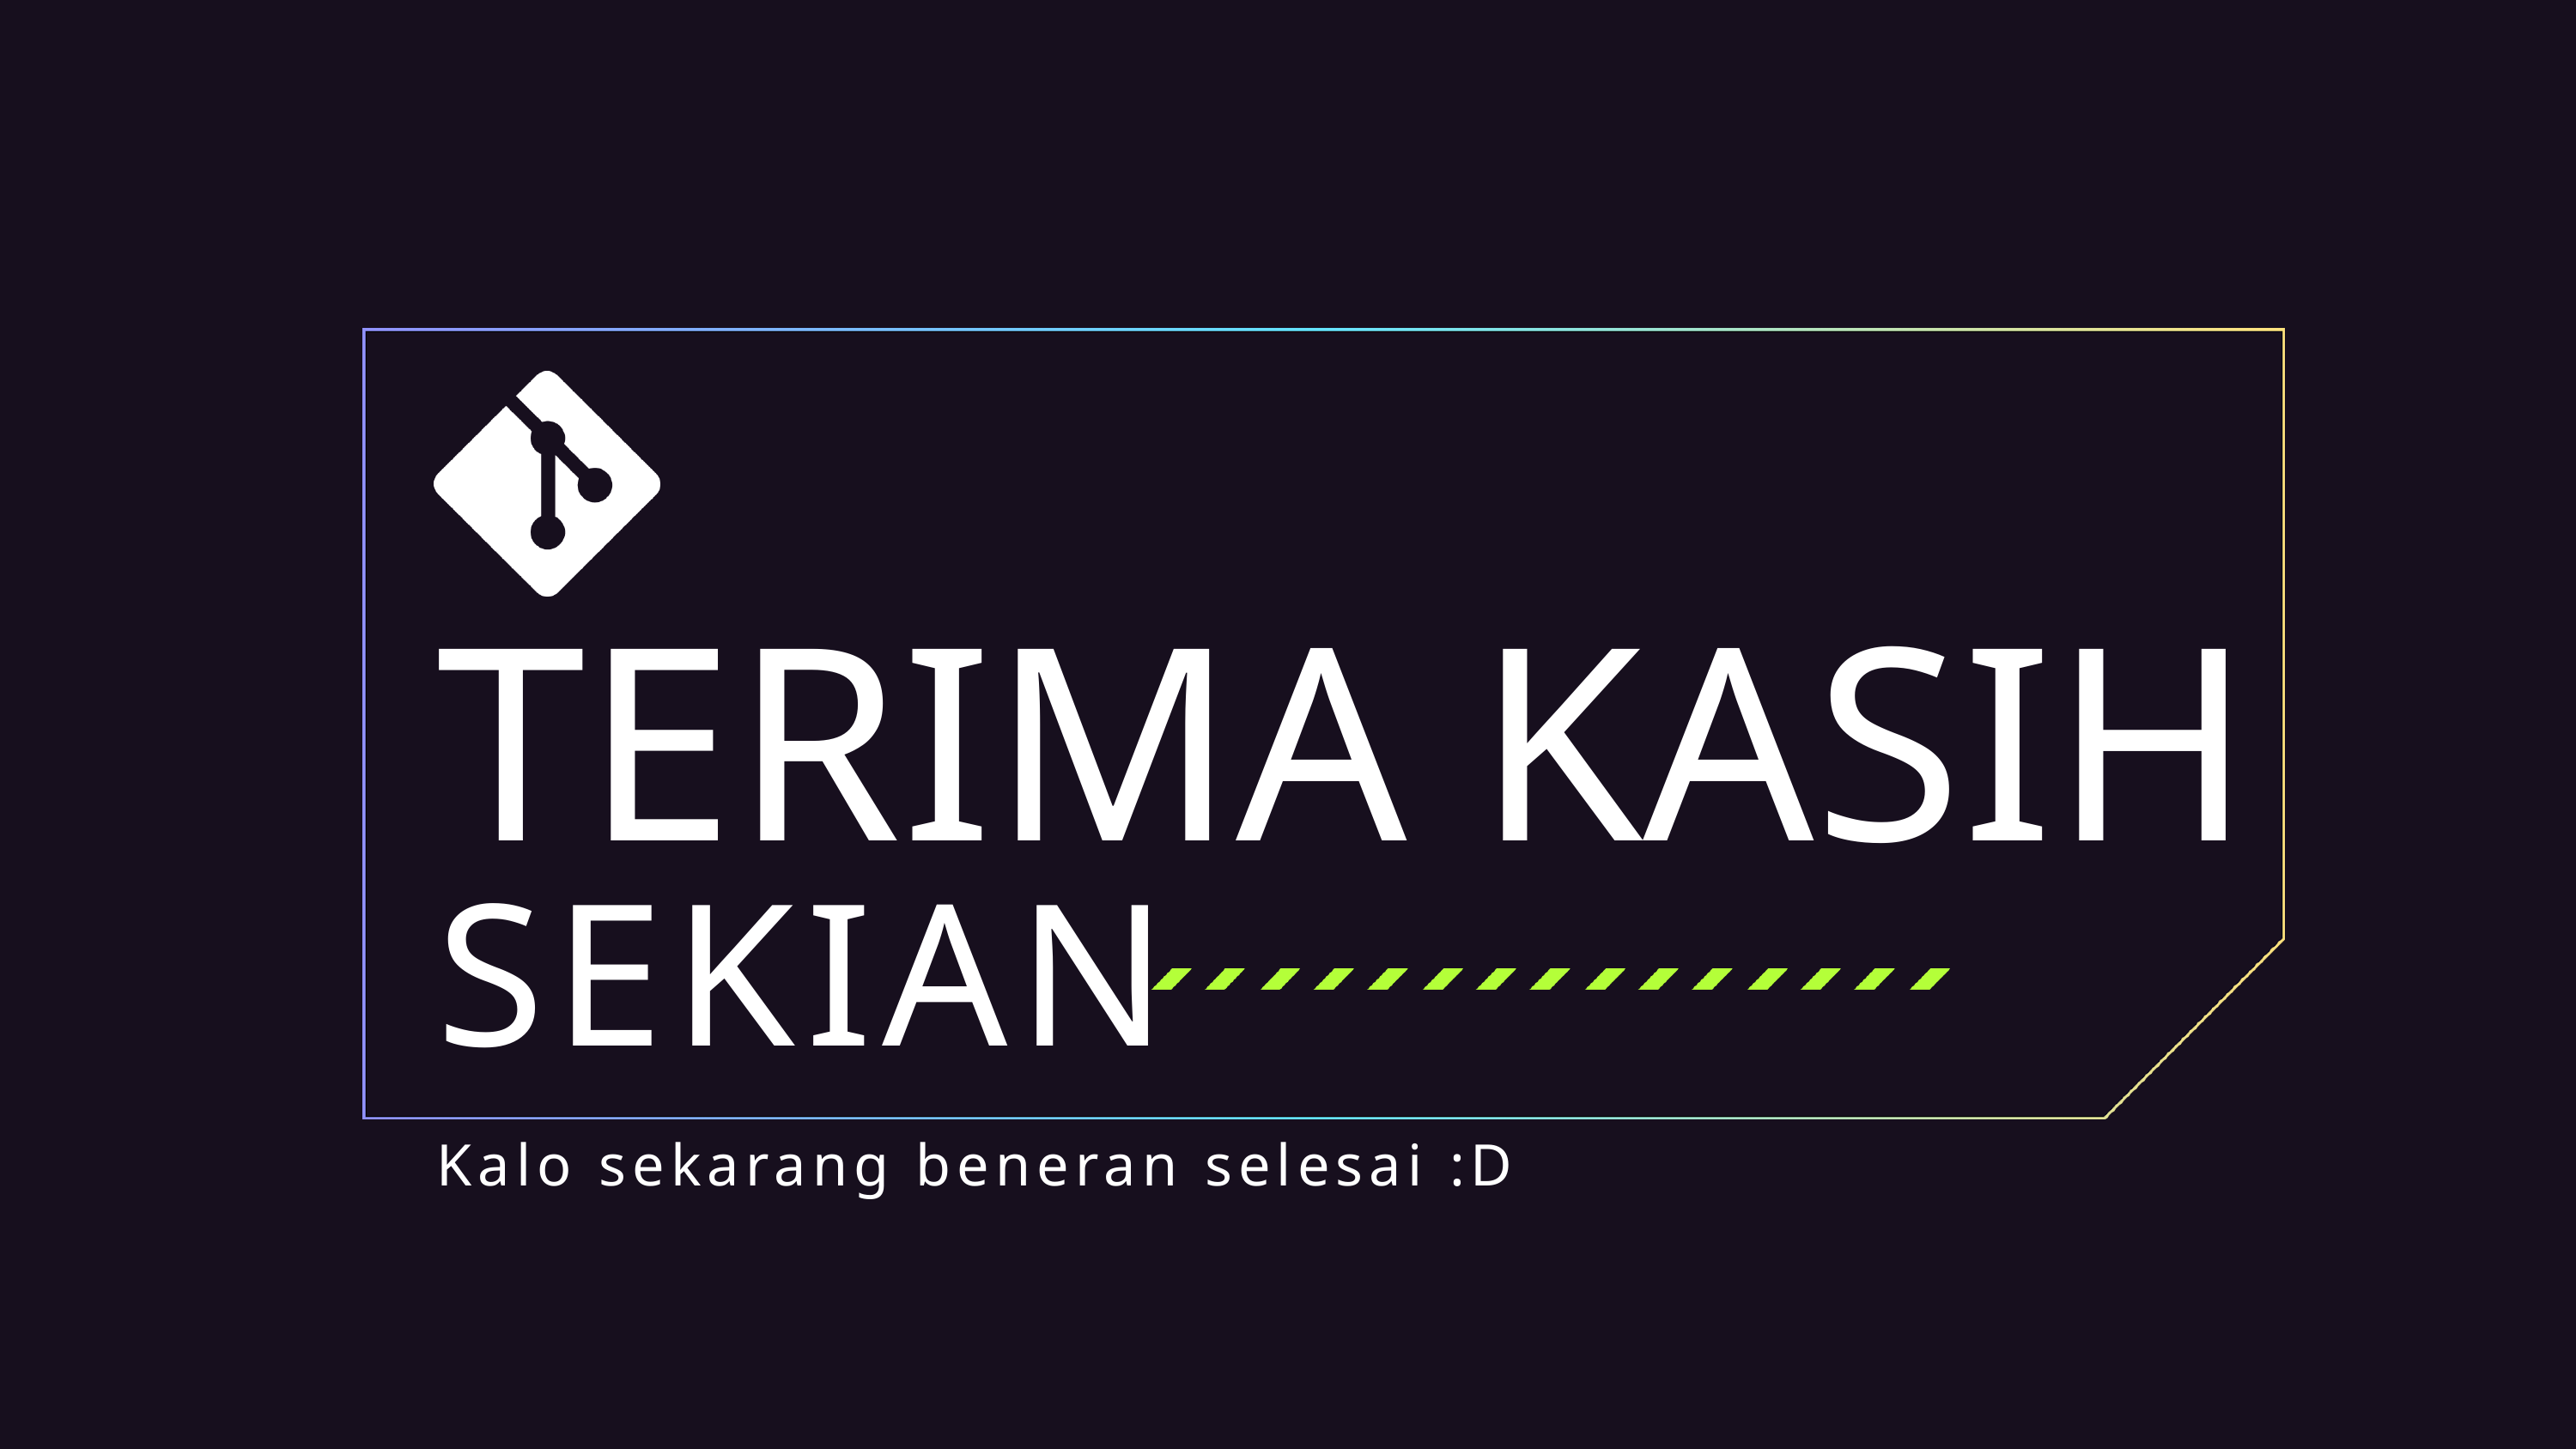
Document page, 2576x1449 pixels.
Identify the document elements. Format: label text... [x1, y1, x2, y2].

text_box Kalo sekarang beneran selesai :D [423, 1119, 1340, 1232]
text_box SEKIAN [423, 828, 1063, 1078]
picture [362, 328, 2285, 1119]
text_box TERIMA KASIH [423, 547, 2248, 882]
